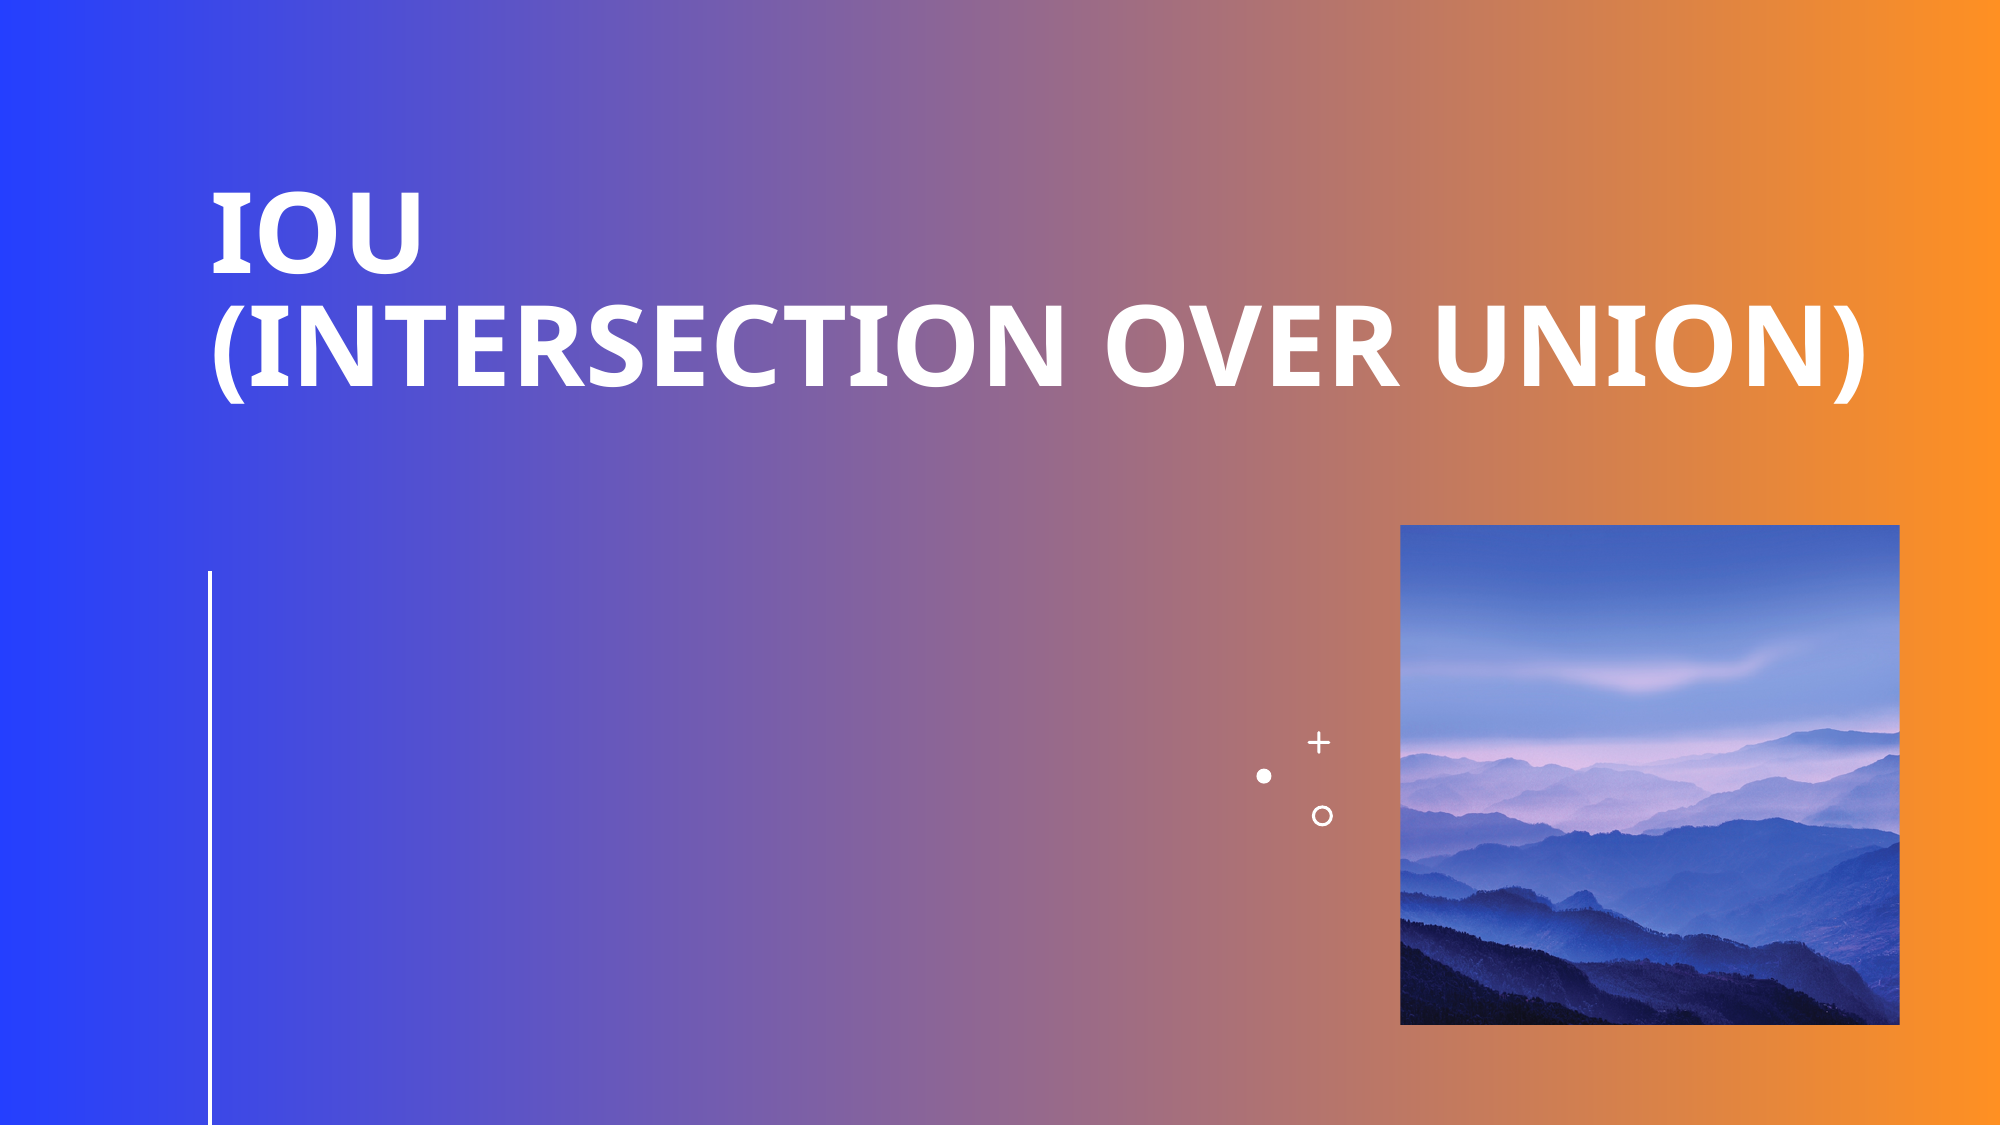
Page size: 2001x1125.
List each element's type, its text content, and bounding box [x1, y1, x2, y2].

title Iou (intersection over union) [210, 104, 1952, 409]
picture [1400, 525, 1900, 1026]
